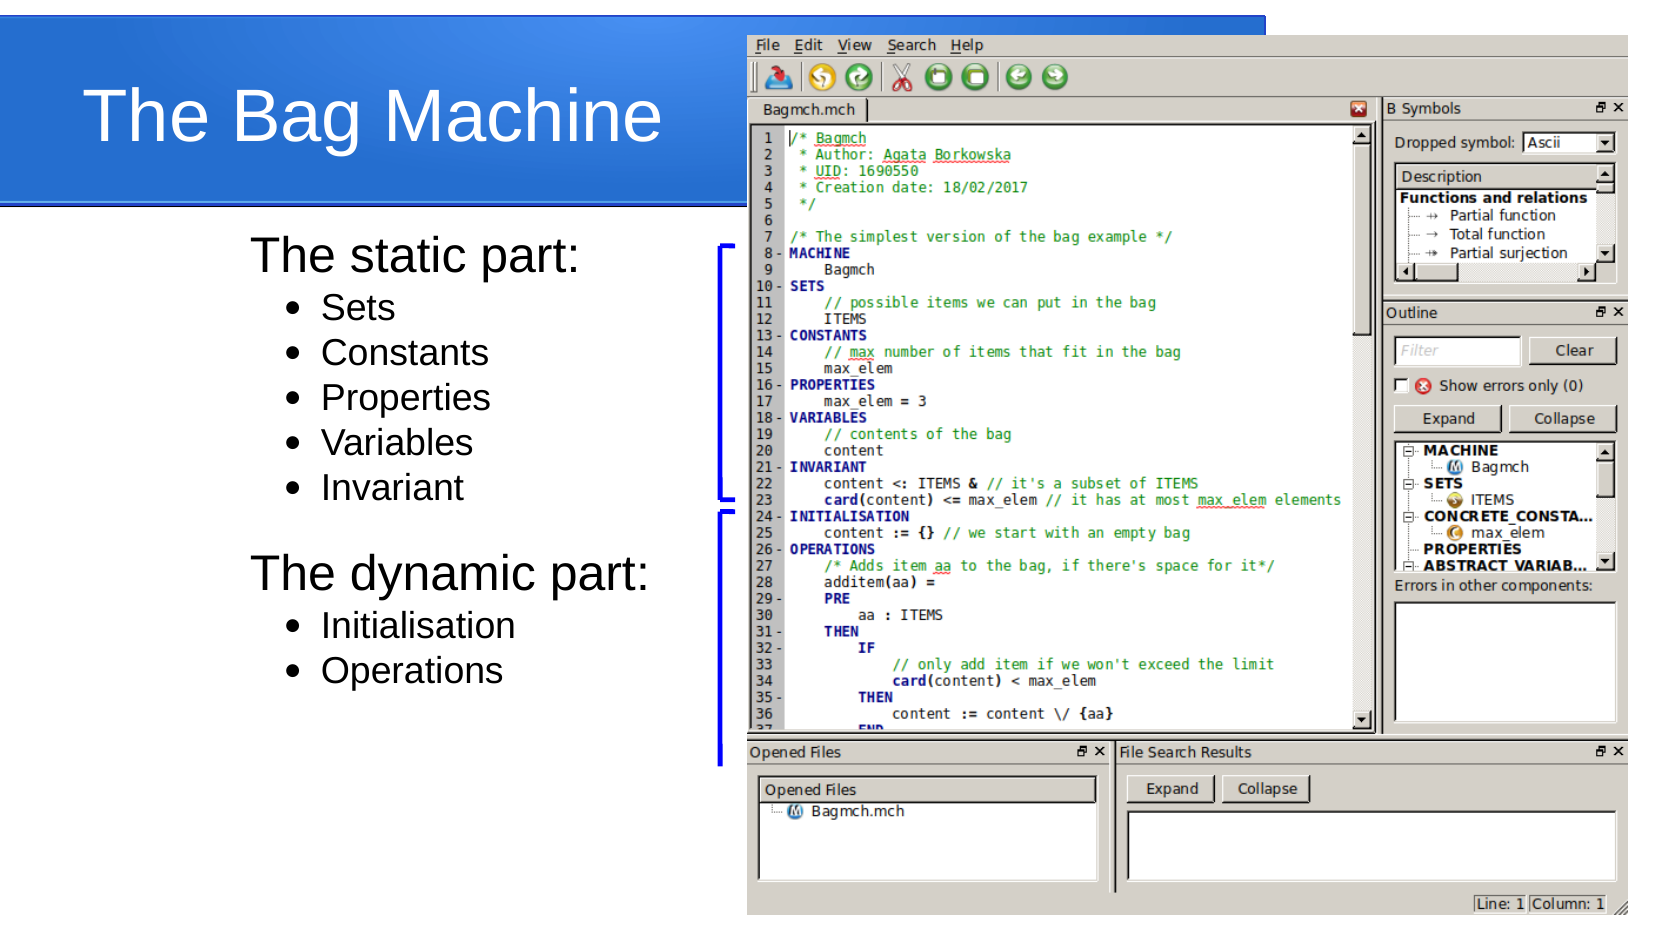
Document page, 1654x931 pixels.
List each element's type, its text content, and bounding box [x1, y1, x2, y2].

text_box The dynamic part: Initialisation Operations [235, 533, 729, 772]
text_box The static part: Sets Constants Properties Variables Invariant [235, 215, 674, 495]
text_box The Bag Machine [82, 35, 1235, 189]
picture [0, 13, 1628, 915]
